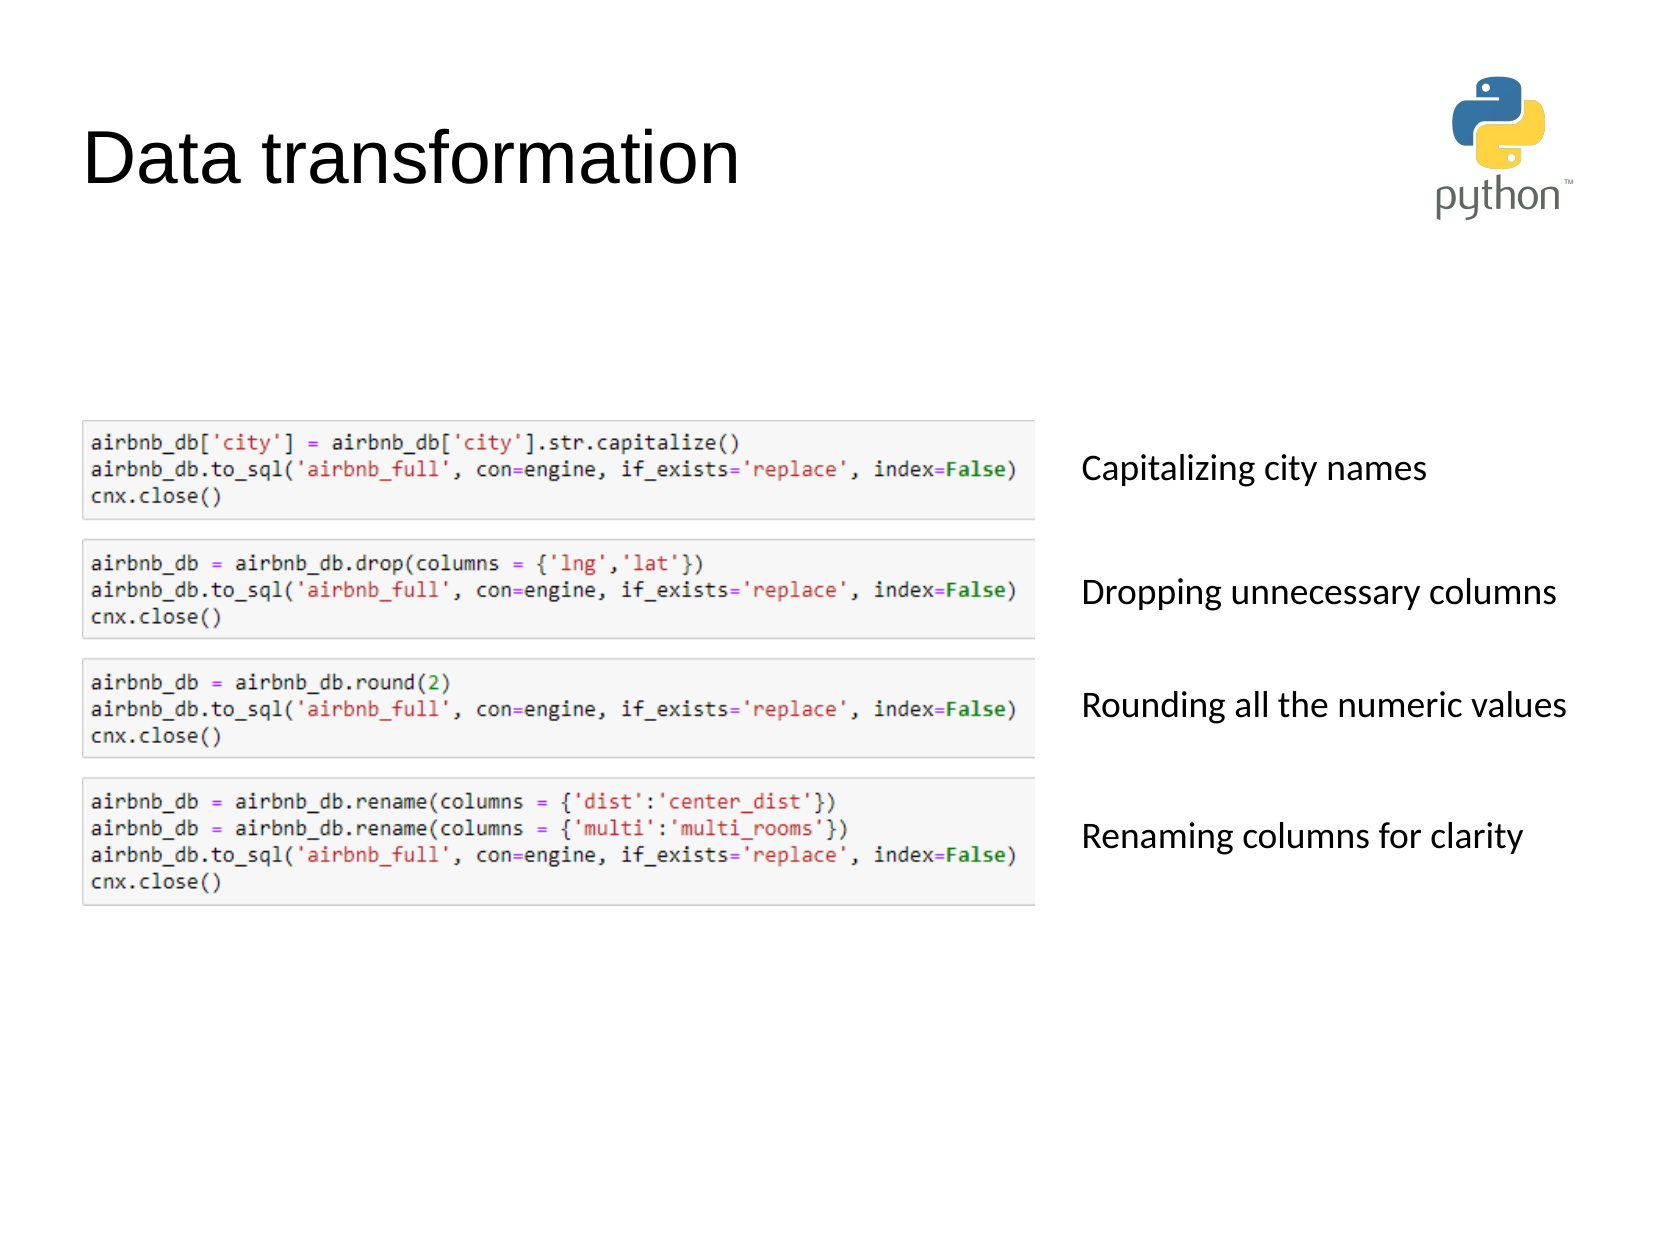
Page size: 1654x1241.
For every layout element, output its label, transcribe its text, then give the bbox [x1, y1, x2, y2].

picture [82, 420, 1035, 906]
picture [1369, 76, 1629, 223]
text_box Dropping unnecessary columns [1066, 559, 1585, 621]
text_box Renaming columns for clarity [1066, 803, 1585, 864]
text_box Capitalizing city names [1066, 435, 1545, 496]
text_box Rounding all the numeric values [1066, 672, 1585, 734]
title Data transformation [82, 94, 1264, 213]
